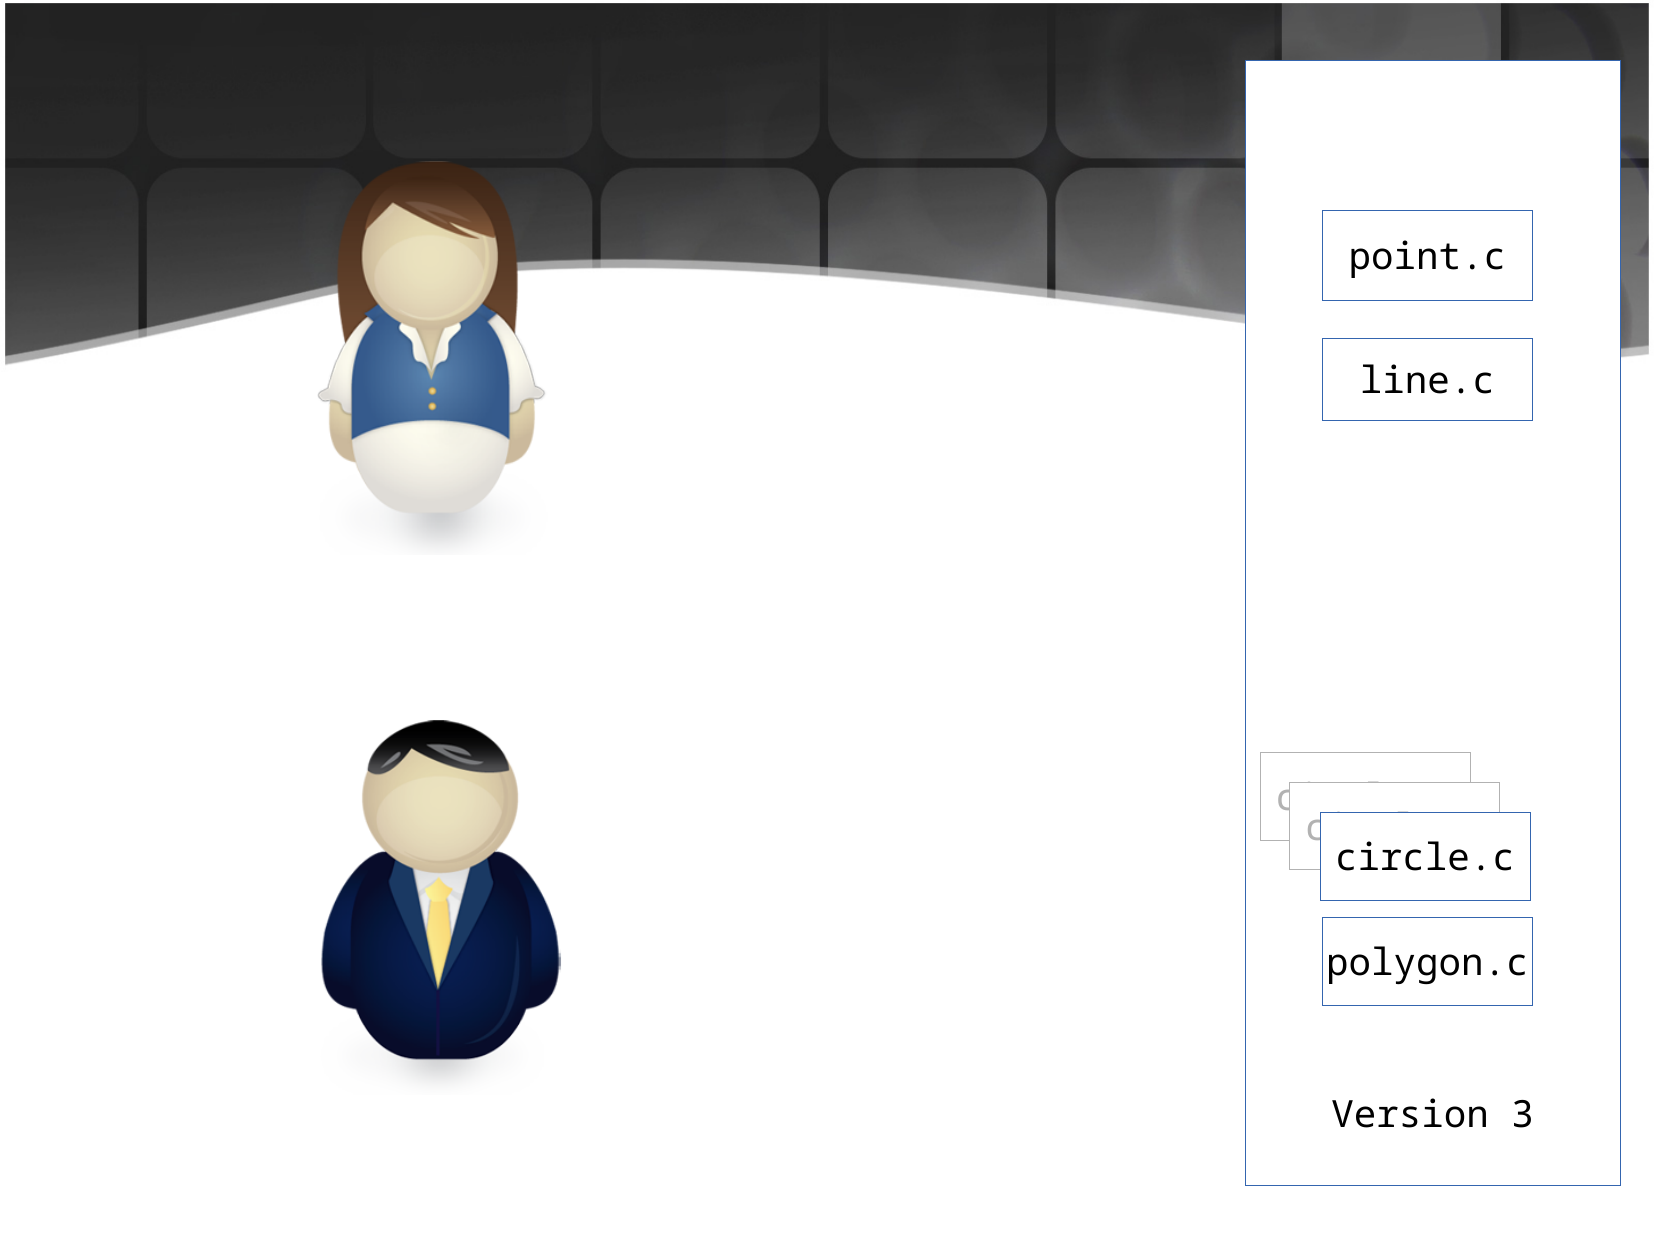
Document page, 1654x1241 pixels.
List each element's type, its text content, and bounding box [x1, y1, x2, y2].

text_box line.c [1322, 338, 1533, 421]
text_box point.c [1322, 210, 1533, 301]
text_box Version 3 [1275, 1080, 1591, 1139]
text_box [1245, 60, 1621, 1186]
text_box circle.c [1289, 782, 1500, 870]
picture [0, 0, 1654, 1241]
text_box circle.c [1260, 752, 1471, 841]
text_box circle.c [1320, 812, 1531, 901]
text_box polygon.c [1322, 917, 1533, 1006]
